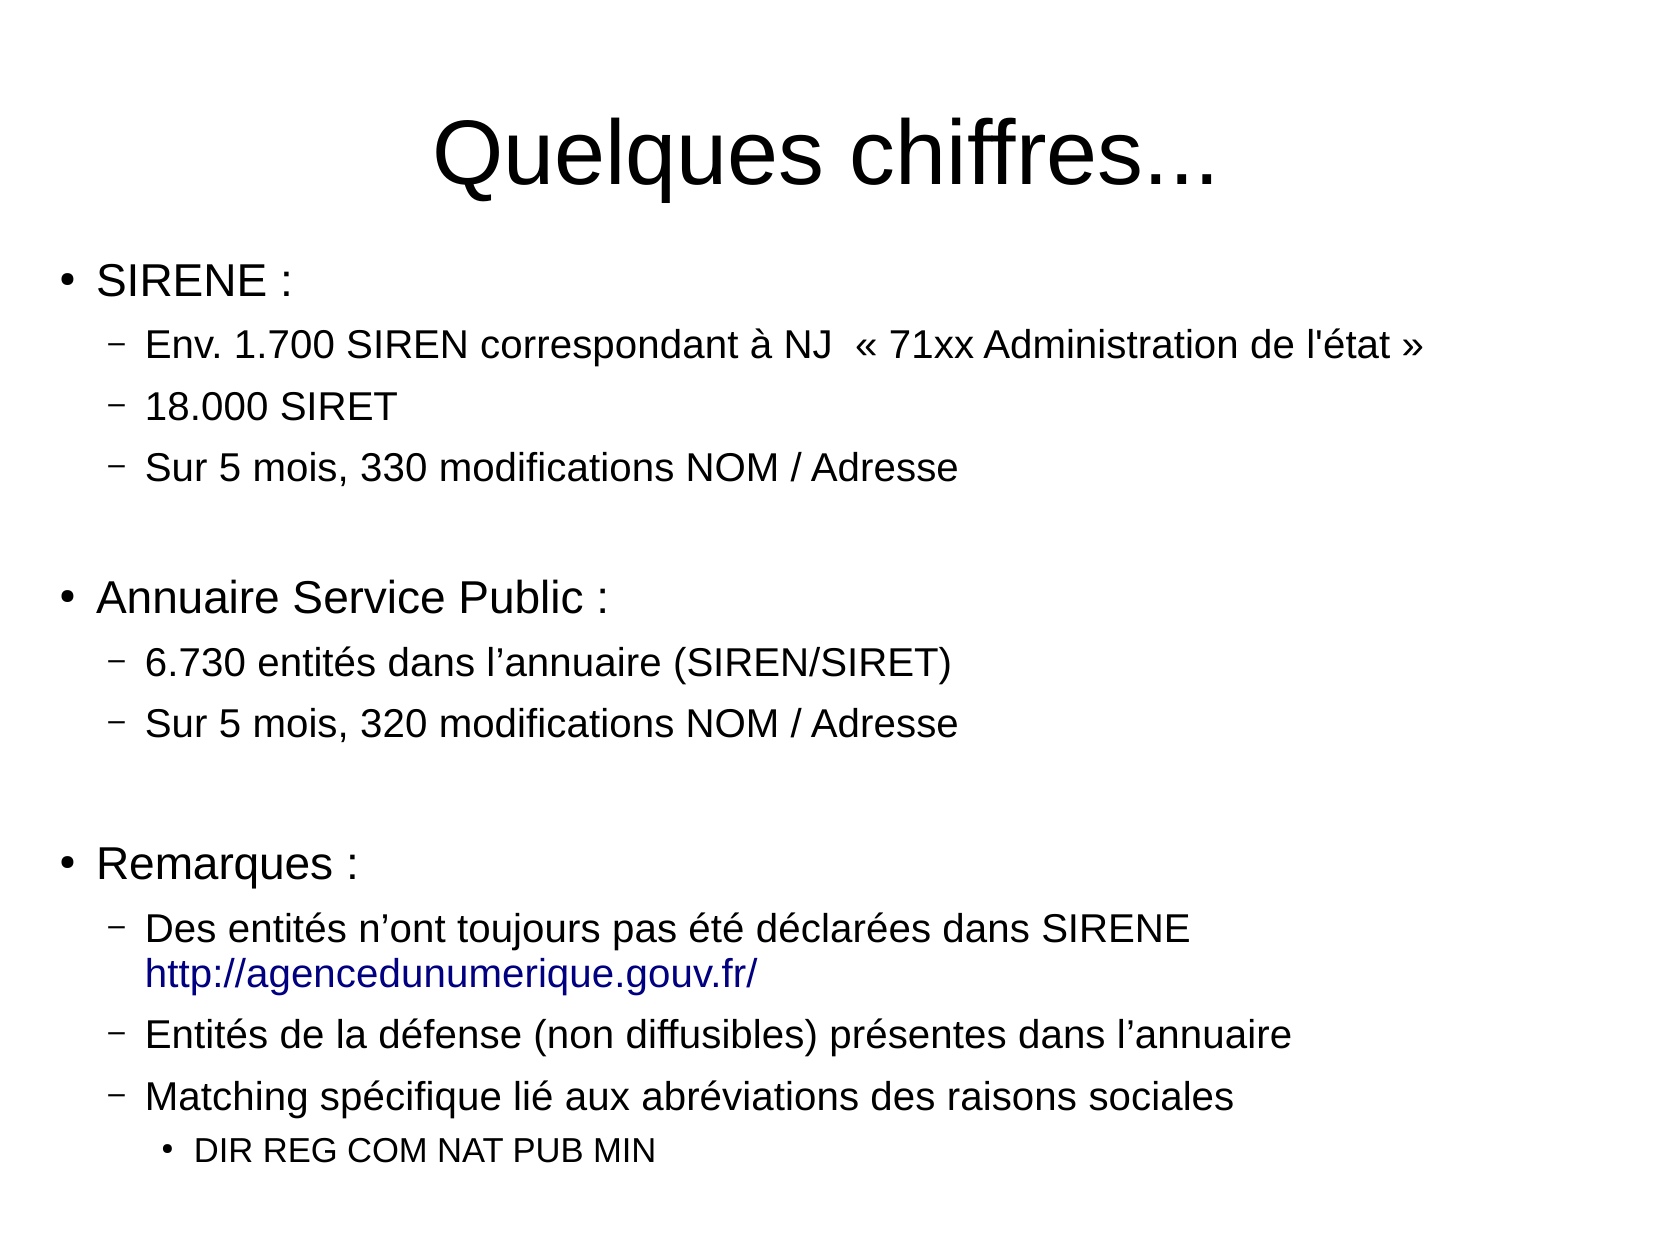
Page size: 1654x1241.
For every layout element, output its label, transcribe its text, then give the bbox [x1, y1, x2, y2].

title Quelques chiffres... [82, 49, 1571, 254]
list SIRENE : Env. 1.700 SIREN correspondant à NJ « 71xx Administration de l'état » 18.000 SIRET Sur 5 mois, 330 modifications NOM / Adresse Annuaire Service Public : 6.730 entités dans l’annuaire (SIREN/SIRET) Sur 5 mois, 320 modifications NOM / Adresse Remarques : Des entités n’ont toujours pas été déclarées dans SIRENE http://agencedunumerique.gouv.fr/ Entités de la défense (non diffusibles) présentes dans l’annuaire Matching spécifique lié aux abréviations des raisons sociales DIR REG COM NAT PUB MIN [47, 254, 1607, 1182]
